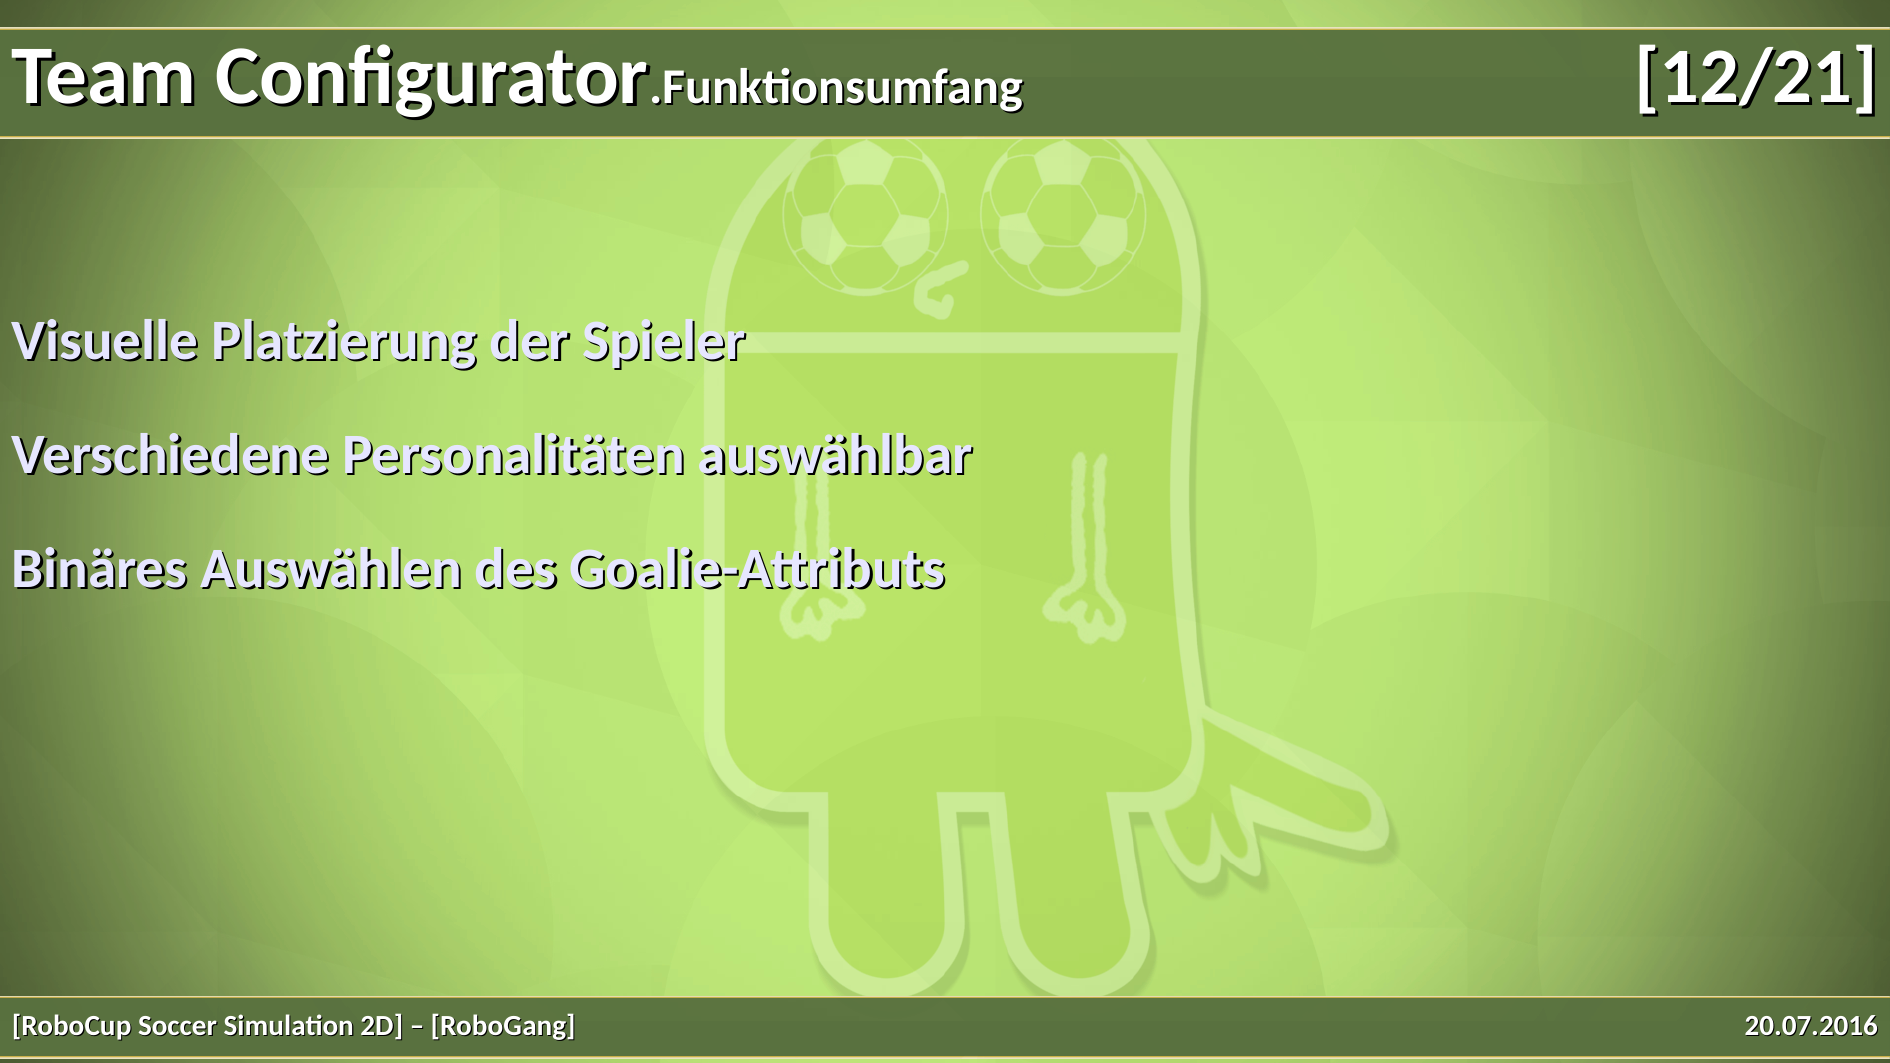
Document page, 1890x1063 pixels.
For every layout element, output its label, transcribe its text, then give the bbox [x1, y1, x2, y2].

title Team Configurator.Funktionsumfang [11, 32, 1430, 134]
picture [0, 0, 1890, 1063]
title 20.07.2016 [1629, 1003, 1878, 1052]
title [RoboCup Soccer Simulation 2D] – [RoboGang] [11, 1003, 1063, 1052]
title [12/21] [1535, 34, 1878, 131]
subtitle Visuelle Platzierung der Spieler Verschiedene Personalitäten auswählbar Binäres Auswählen des Goalie-Attributs [11, 259, 1878, 910]
